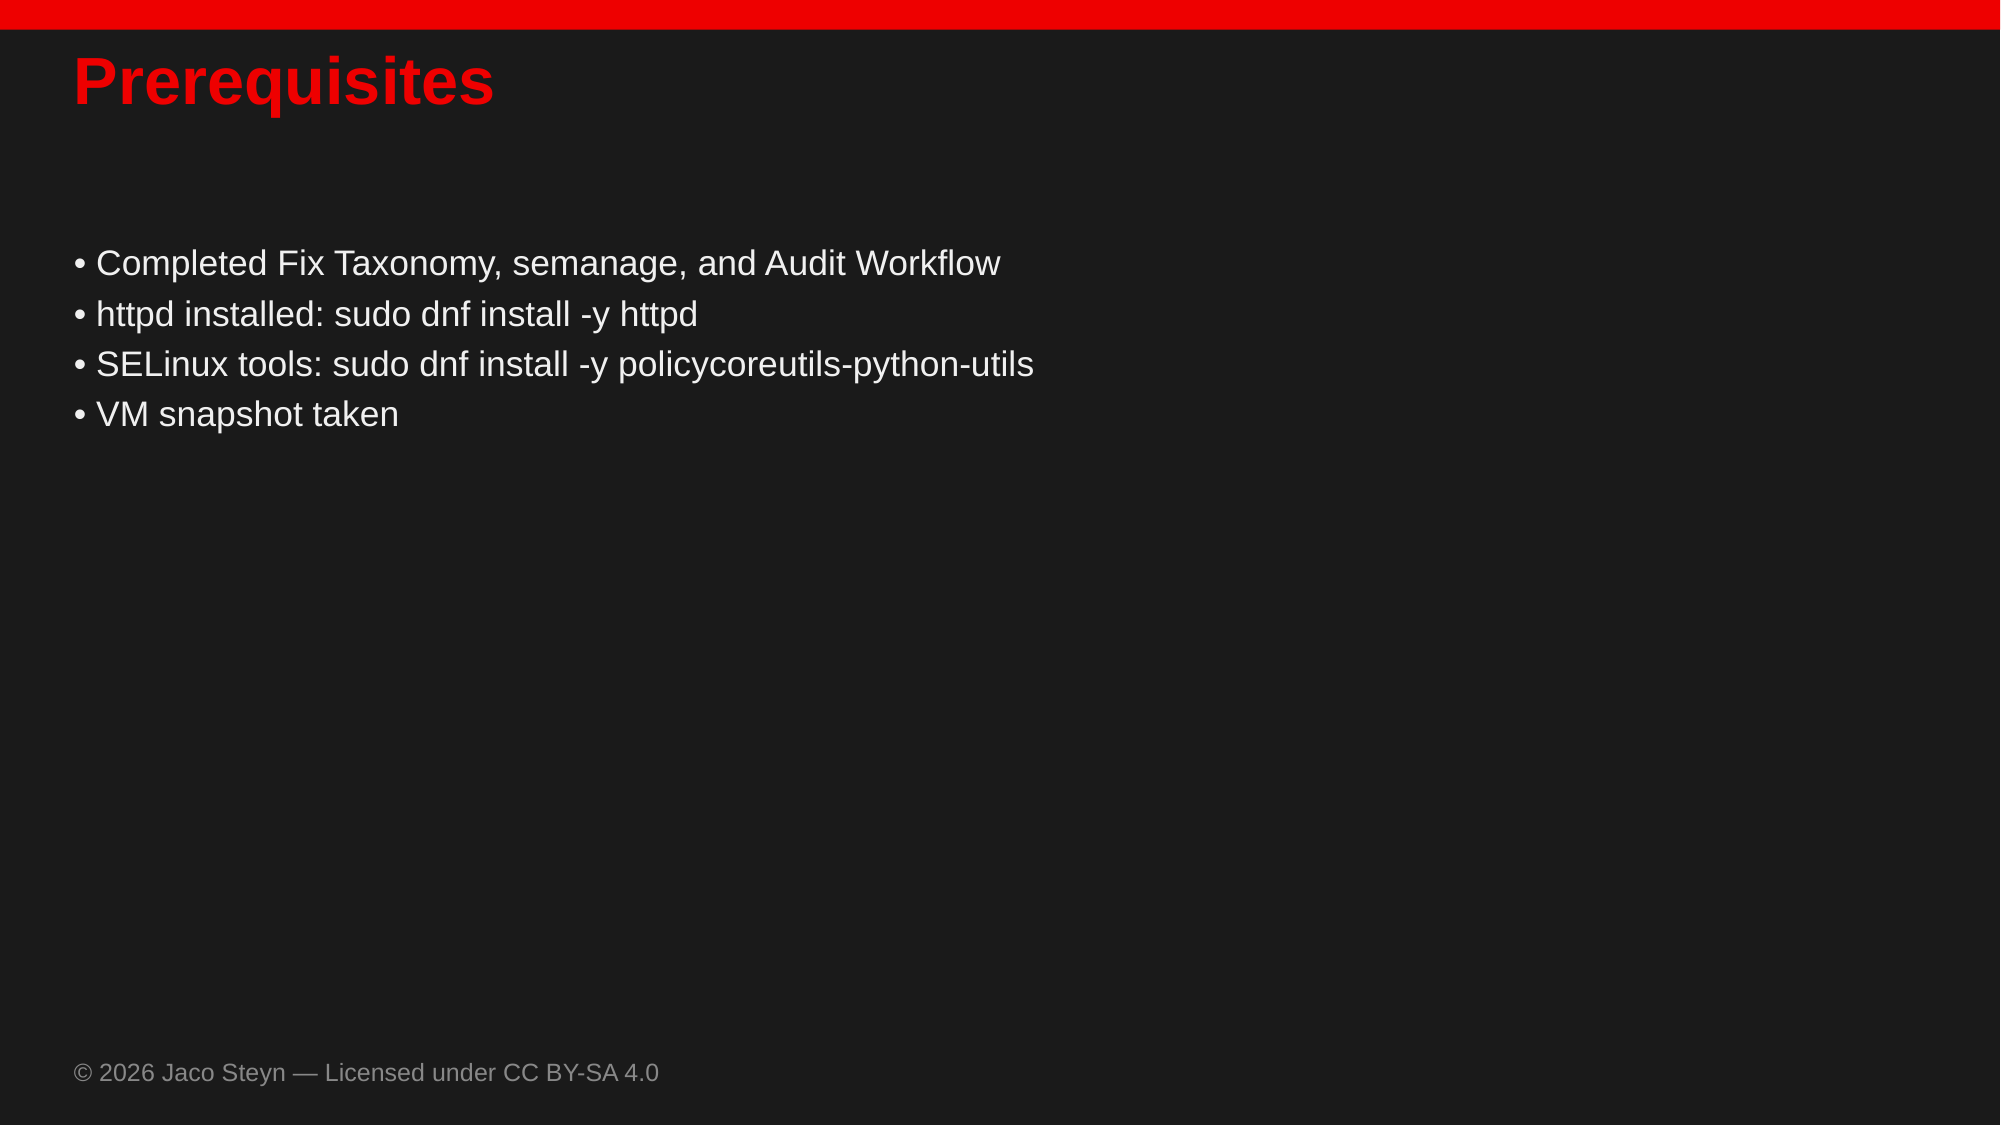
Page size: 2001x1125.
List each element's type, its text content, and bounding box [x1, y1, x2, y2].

text_box • Completed Fix Taxonomy, semanage, and Audit Workflow • httpd installed: sudo dnf install -y httpd • SELinux tools: sudo dnf install -y policycoreutils-python-utils • VM snapshot taken [59, 236, 1942, 1037]
text_box [0, 0, 2001, 30]
text_box © 2026 Jaco Steyn — Licensed under CC BY-SA 4.0 [59, 1051, 1942, 1093]
text_box Prerequisites [59, 36, 1942, 208]
